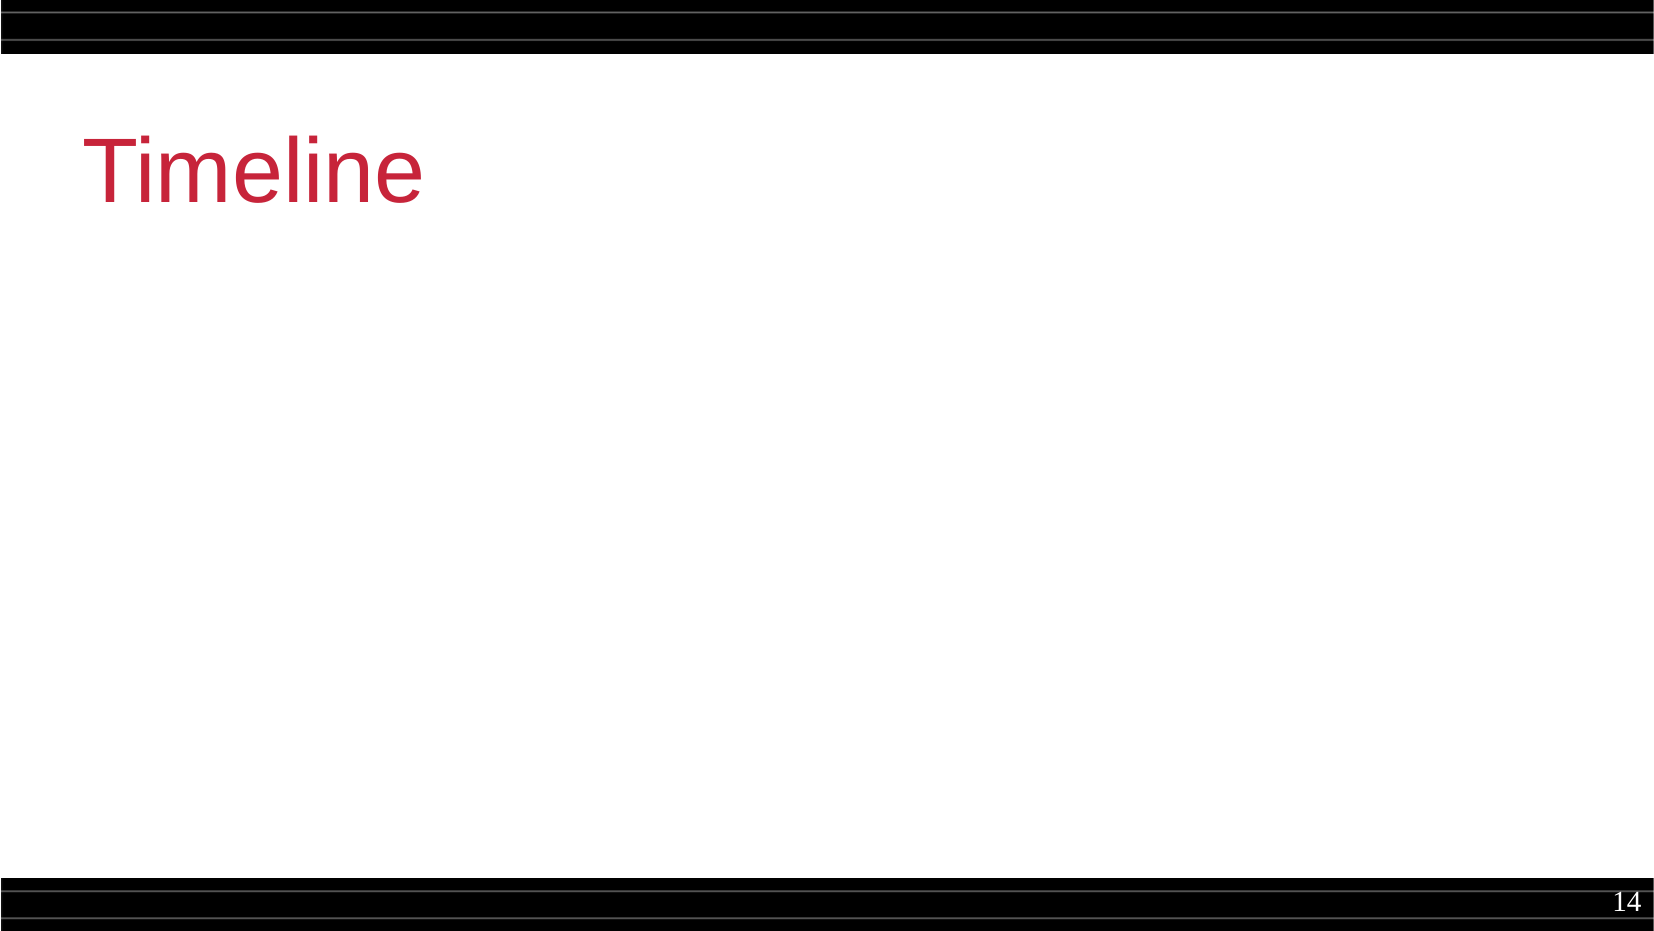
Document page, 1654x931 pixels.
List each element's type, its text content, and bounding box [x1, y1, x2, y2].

picture [1, 878, 1654, 931]
picture [1, 0, 1654, 54]
title Timeline [82, 92, 1571, 249]
